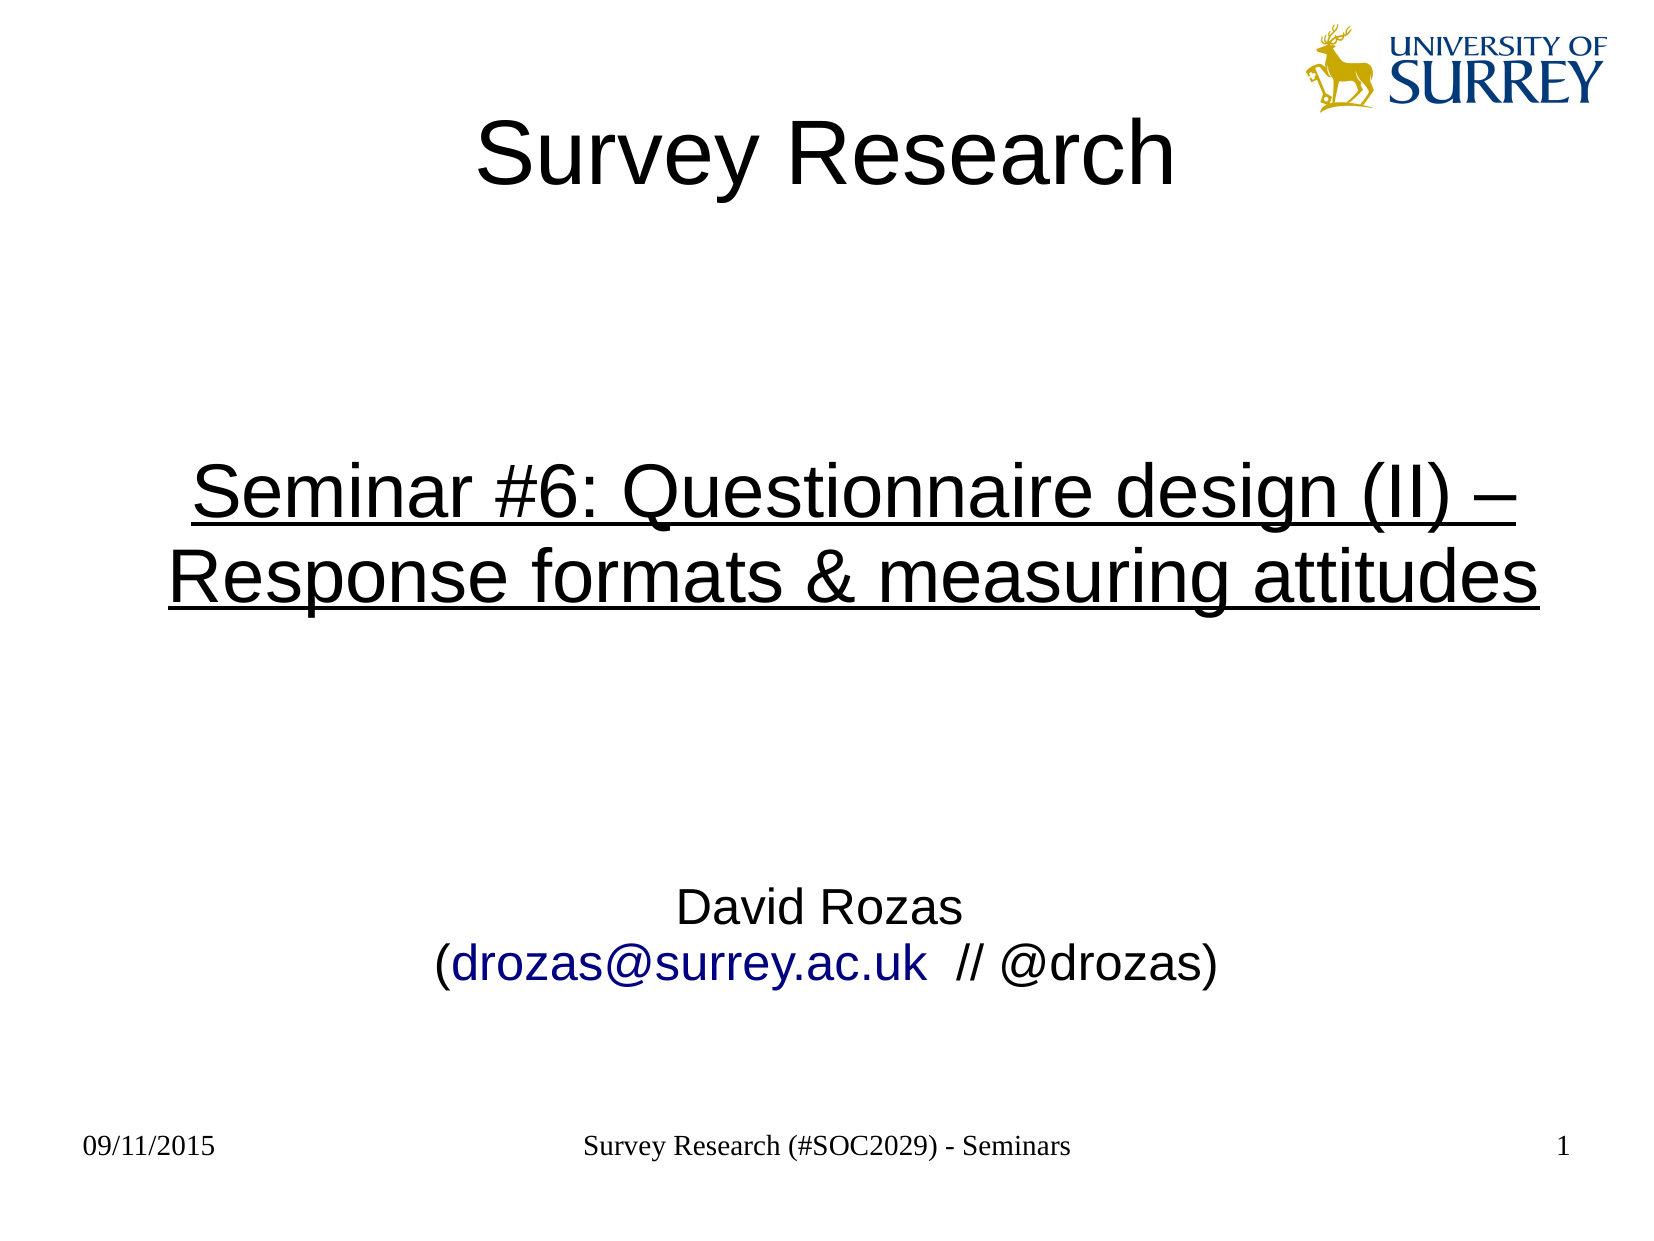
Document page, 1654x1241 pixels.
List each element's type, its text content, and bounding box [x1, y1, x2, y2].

list Seminar #6: Questionnaire design (II) – Response formats & measuring attitudes David Rozas (drozas@surrey.ac.uk // @drozas) [82, 290, 1571, 1010]
picture [1306, 23, 1607, 113]
title Survey Research [82, 49, 1571, 257]
